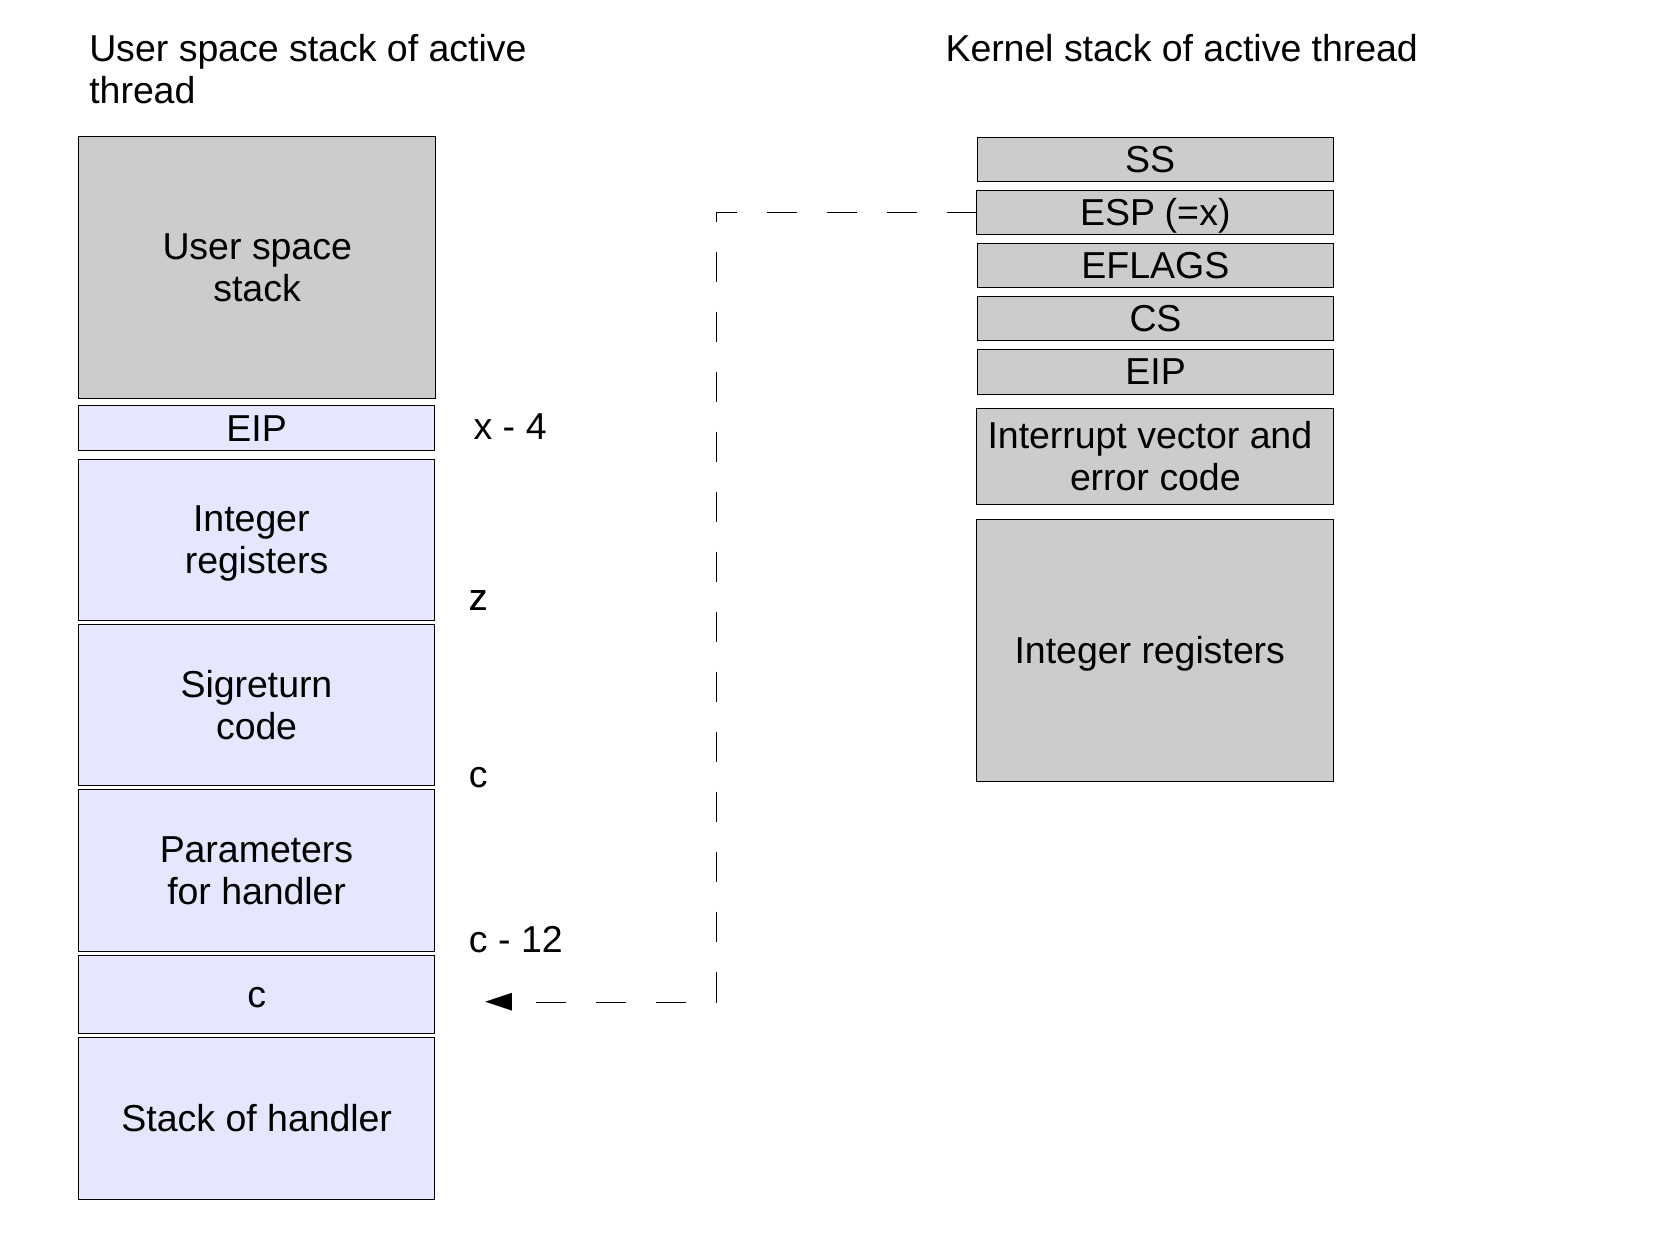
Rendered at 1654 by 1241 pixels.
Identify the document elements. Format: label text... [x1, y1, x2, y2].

text_box Interrupt vector and error code [976, 408, 1334, 505]
text_box Sigreturn code [78, 624, 435, 786]
text_box x - 4 [458, 397, 759, 455]
text_box Integer registers [976, 519, 1334, 782]
text_box ESP (=x) [976, 190, 1334, 235]
text_box Integer registers [78, 459, 435, 621]
text_box Kernel stack of active thread [930, 19, 1476, 77]
text_box User space stack of active thread [74, 19, 620, 119]
text_box CS [977, 296, 1334, 341]
text_box User space stack [78, 136, 436, 399]
text_box z [454, 568, 754, 626]
text_box Parameters for handler [78, 789, 435, 952]
text_box EIP [977, 349, 1334, 395]
text_box c [454, 745, 754, 803]
text_box c [78, 955, 435, 1034]
text_box EIP [78, 405, 435, 451]
text_box c - 12 [454, 911, 754, 969]
text_box EFLAGS [977, 243, 1334, 288]
text_box Stack of handler [78, 1037, 435, 1200]
text_box SS [977, 137, 1334, 182]
